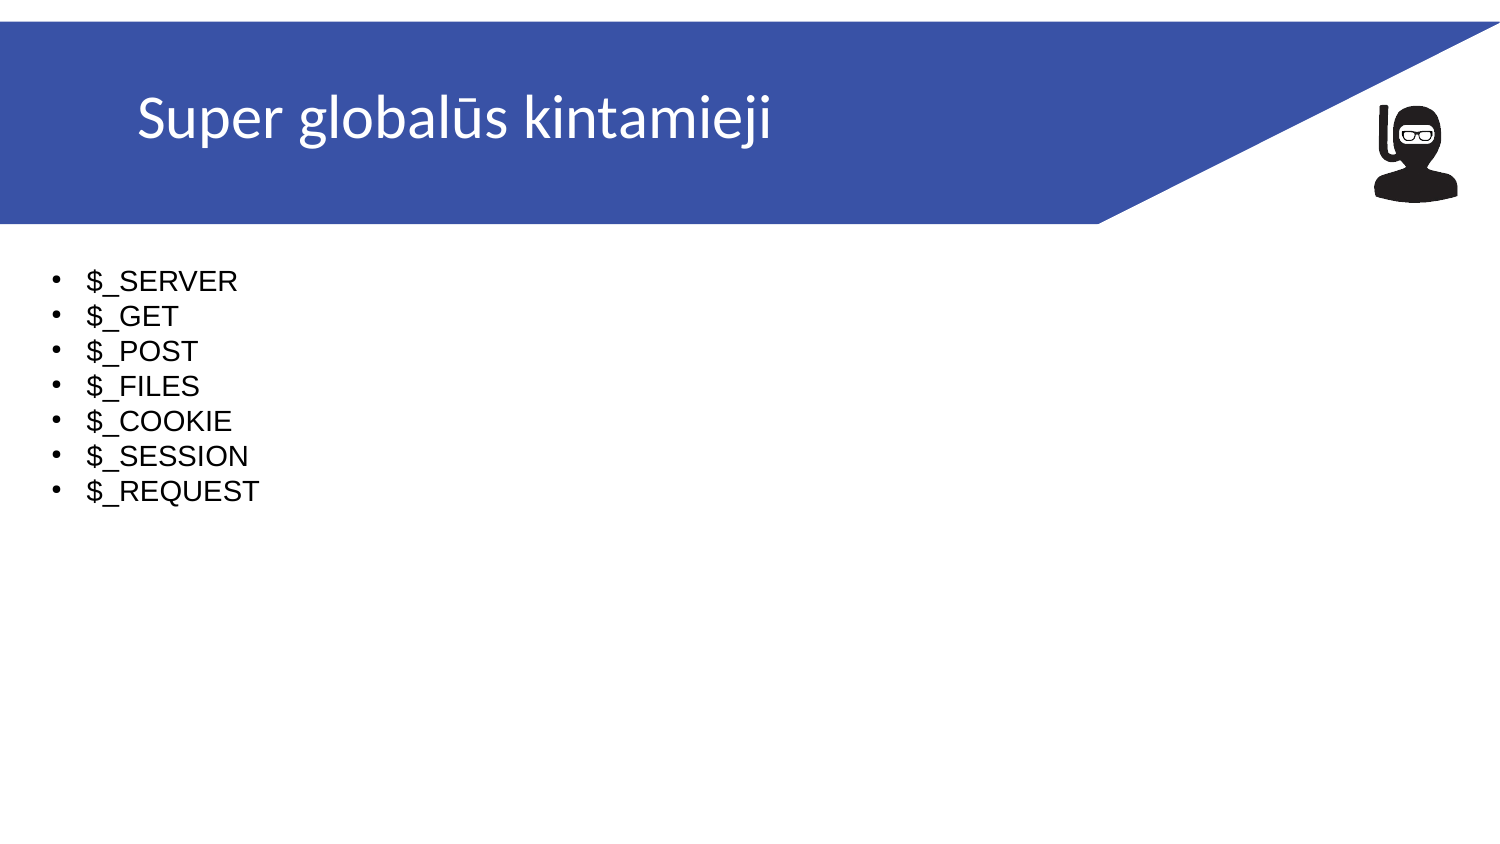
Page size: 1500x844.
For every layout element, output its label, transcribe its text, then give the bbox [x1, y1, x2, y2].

picture [1326, 72, 1500, 211]
title Super globalūs kintamieji [122, 72, 1326, 167]
text_box [1404, 23, 1500, 72]
text_box [1096, 111, 1500, 227]
text_box $_SERVER $_GET $_POST $_FILES $_COOKIE $_SESSION $_REQUEST [36, 247, 1389, 789]
